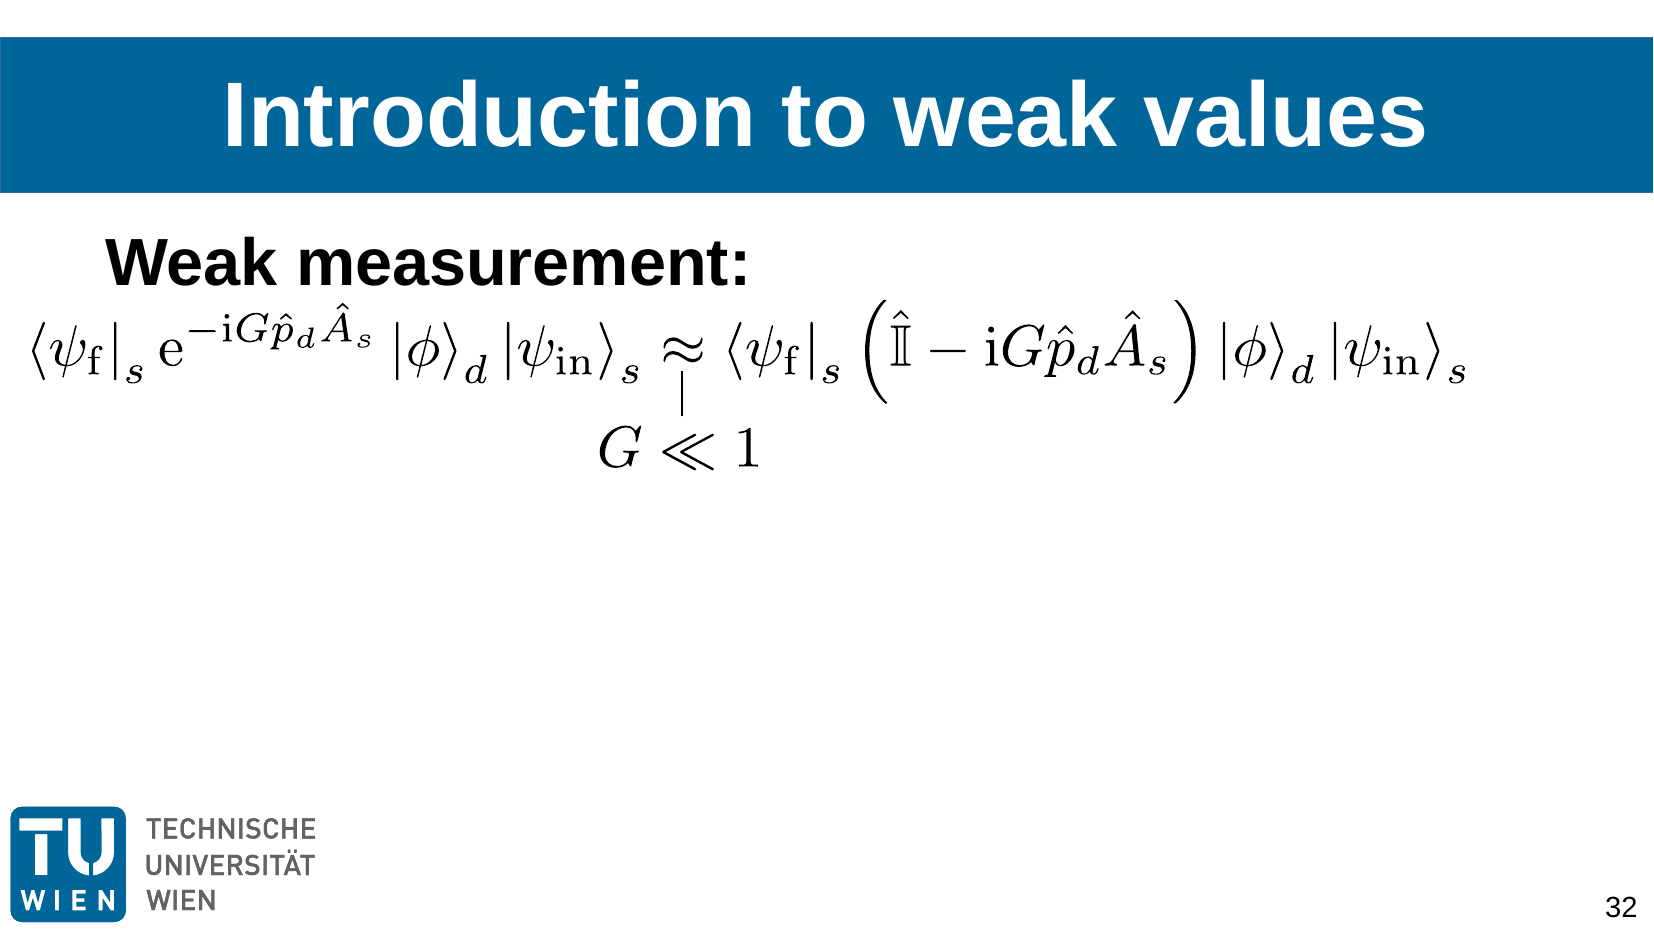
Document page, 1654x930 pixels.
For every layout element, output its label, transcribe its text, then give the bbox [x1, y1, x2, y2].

picture [15, 300, 1470, 405]
picture [598, 420, 764, 481]
list Weak measurement: [105, 225, 1593, 765]
title Introduction to weak values [0, 37, 1653, 193]
